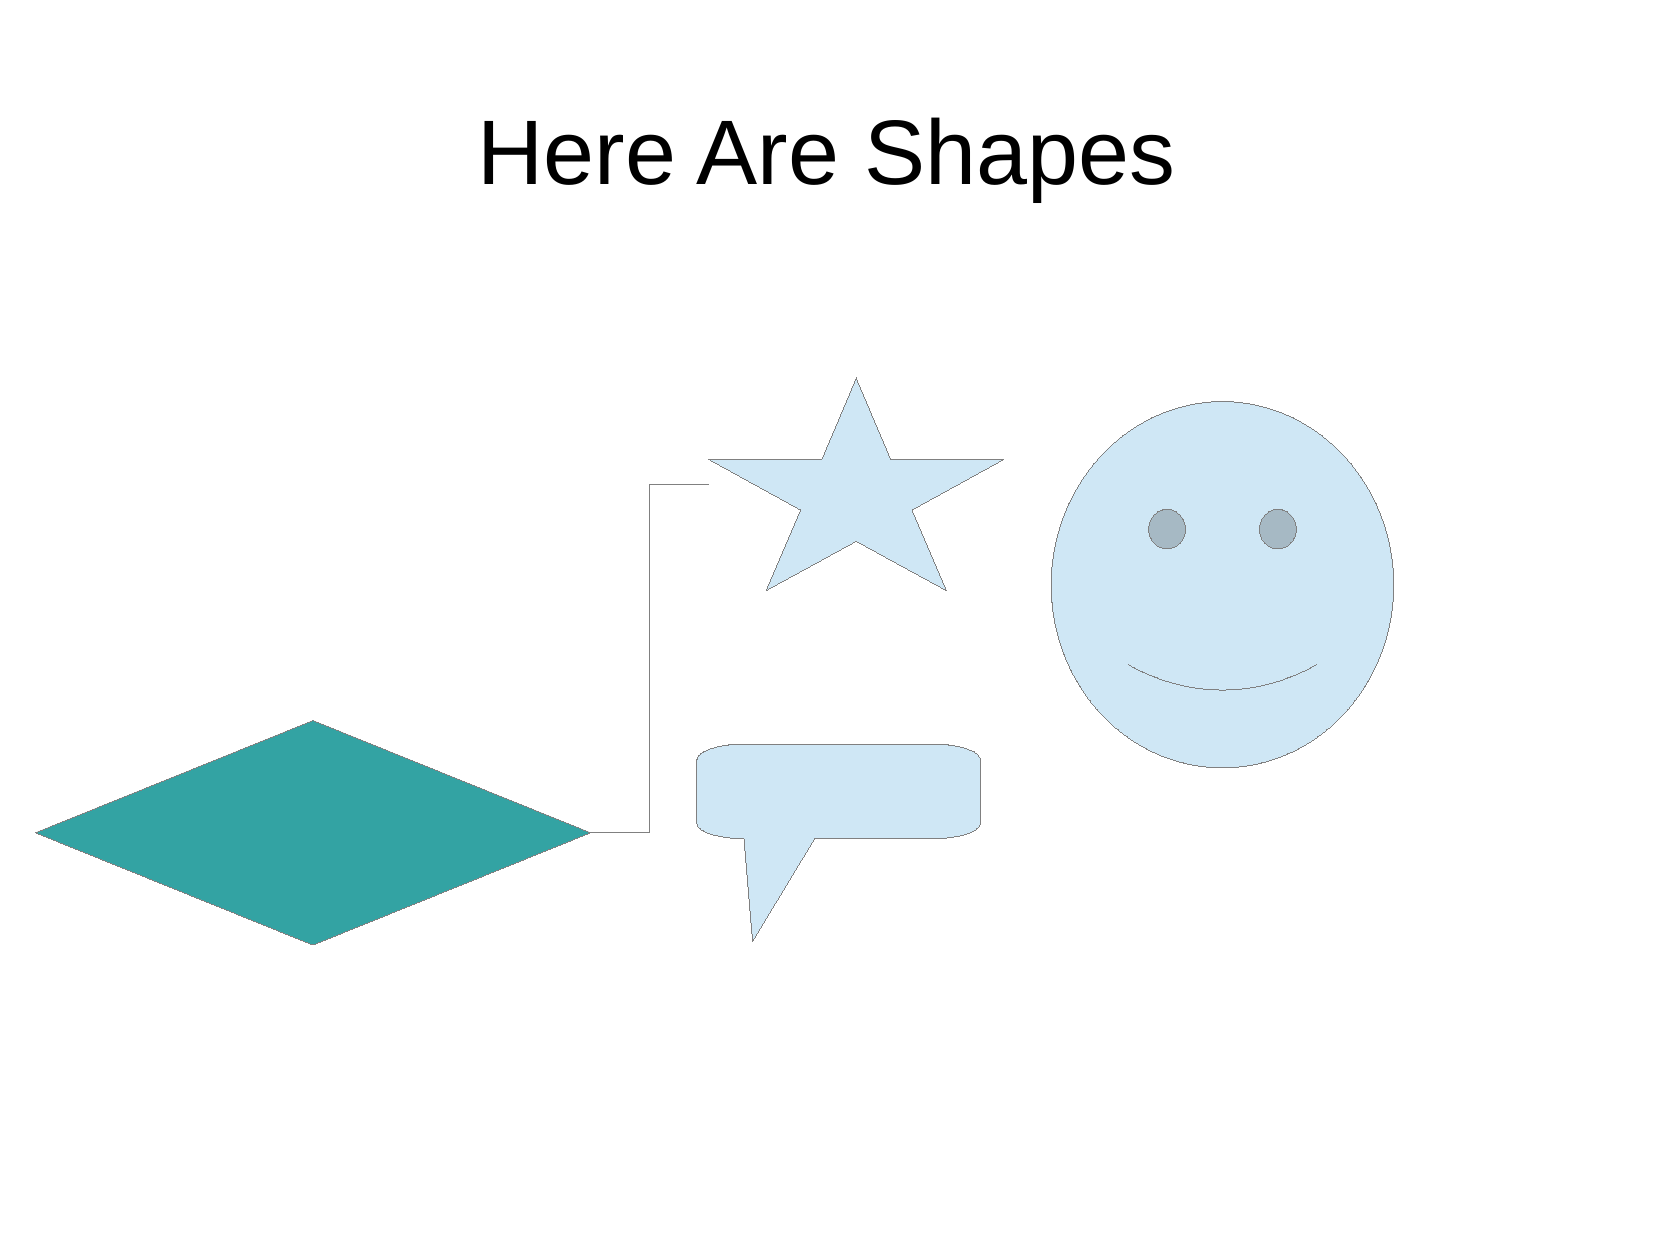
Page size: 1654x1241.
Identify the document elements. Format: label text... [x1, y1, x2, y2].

title Here Are Shapes [82, 49, 1571, 257]
text_box [708, 377, 1004, 591]
text_box [696, 744, 981, 942]
text_box [35, 720, 590, 945]
text_box [1051, 401, 1394, 768]
